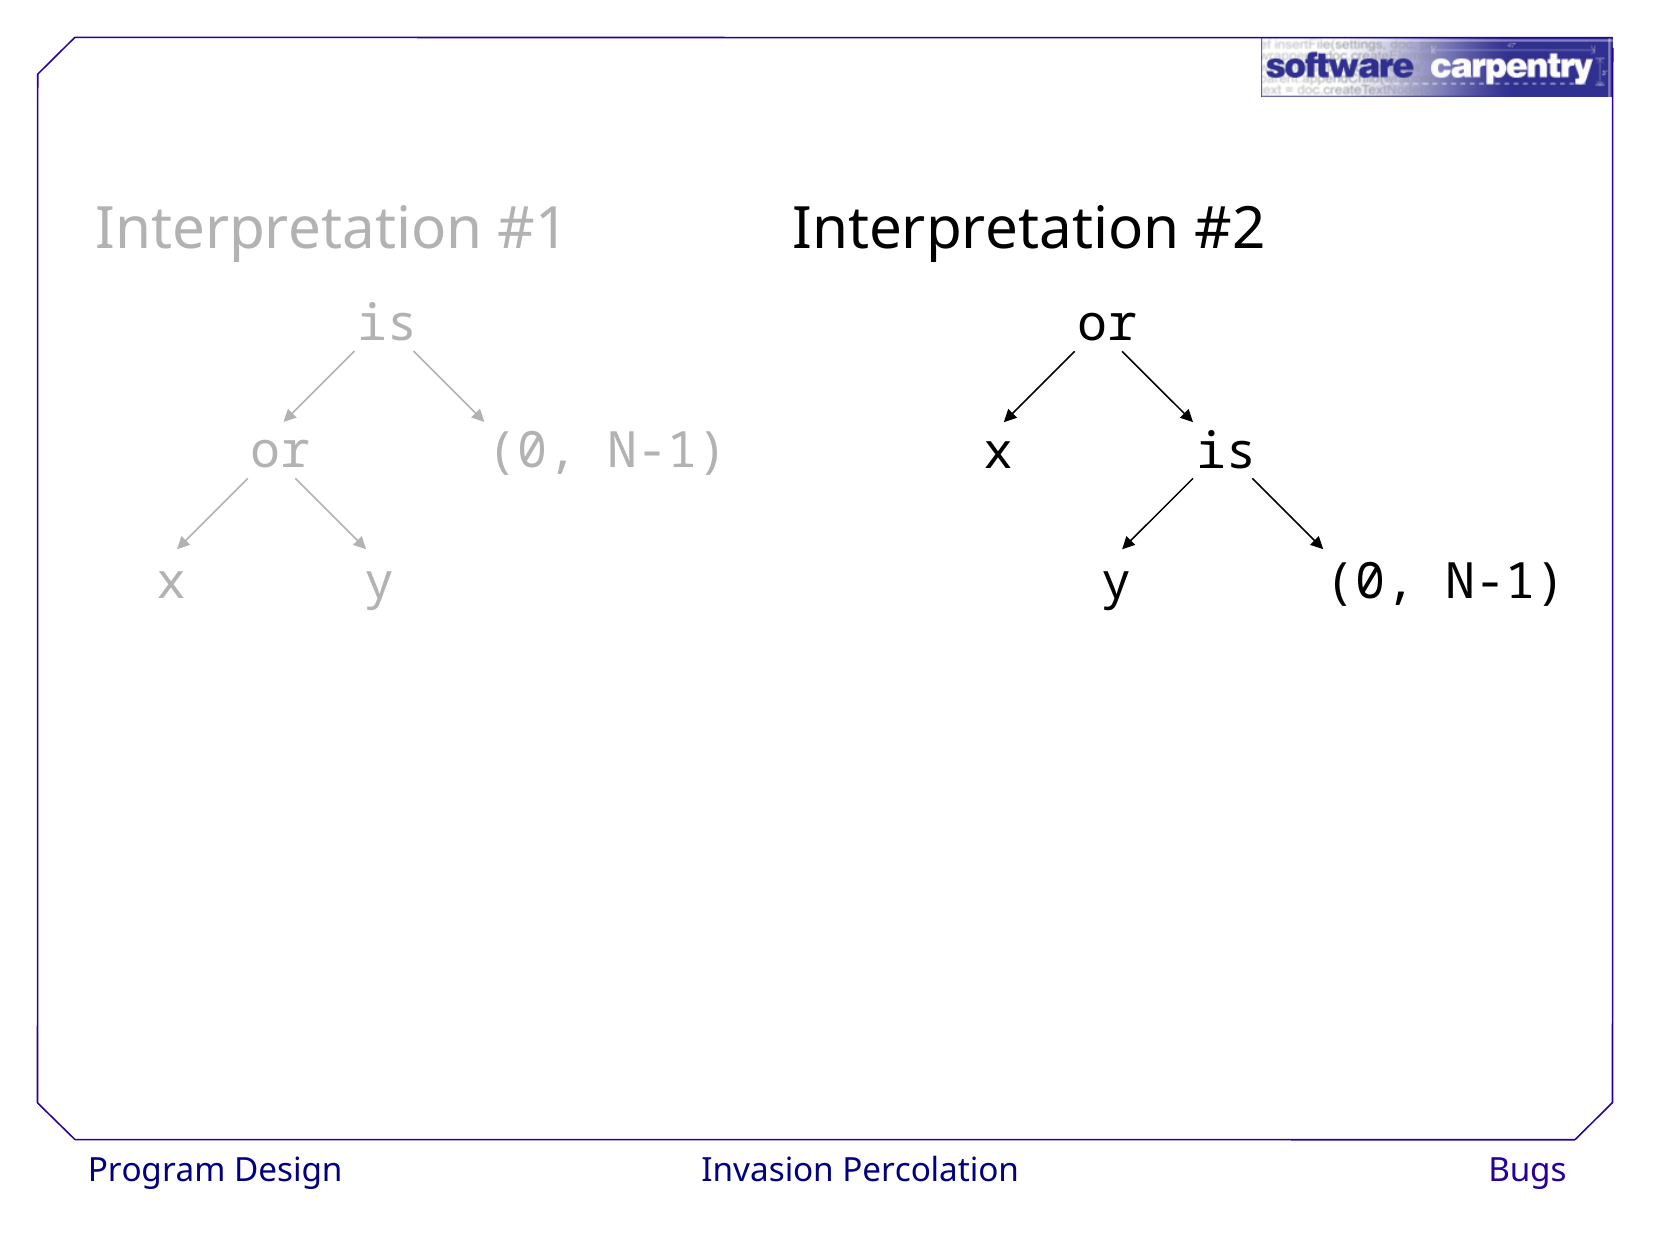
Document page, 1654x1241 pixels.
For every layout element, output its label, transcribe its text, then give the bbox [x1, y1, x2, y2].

text_box y [349, 525, 402, 609]
text_box Interpretation #2 [777, 147, 1431, 269]
text_box or [1062, 268, 1134, 352]
text_box (0, N-1) [472, 395, 697, 479]
text_box Interpretation #1 [80, 147, 734, 269]
picture [1261, 39, 1613, 97]
text_box y [1086, 525, 1139, 609]
text_box x [968, 395, 1021, 479]
text_box or [236, 395, 308, 479]
text_box is [342, 268, 414, 352]
text_box (0, N-1) [1311, 525, 1536, 609]
text_box x [141, 525, 194, 609]
text_box is [1181, 395, 1253, 479]
